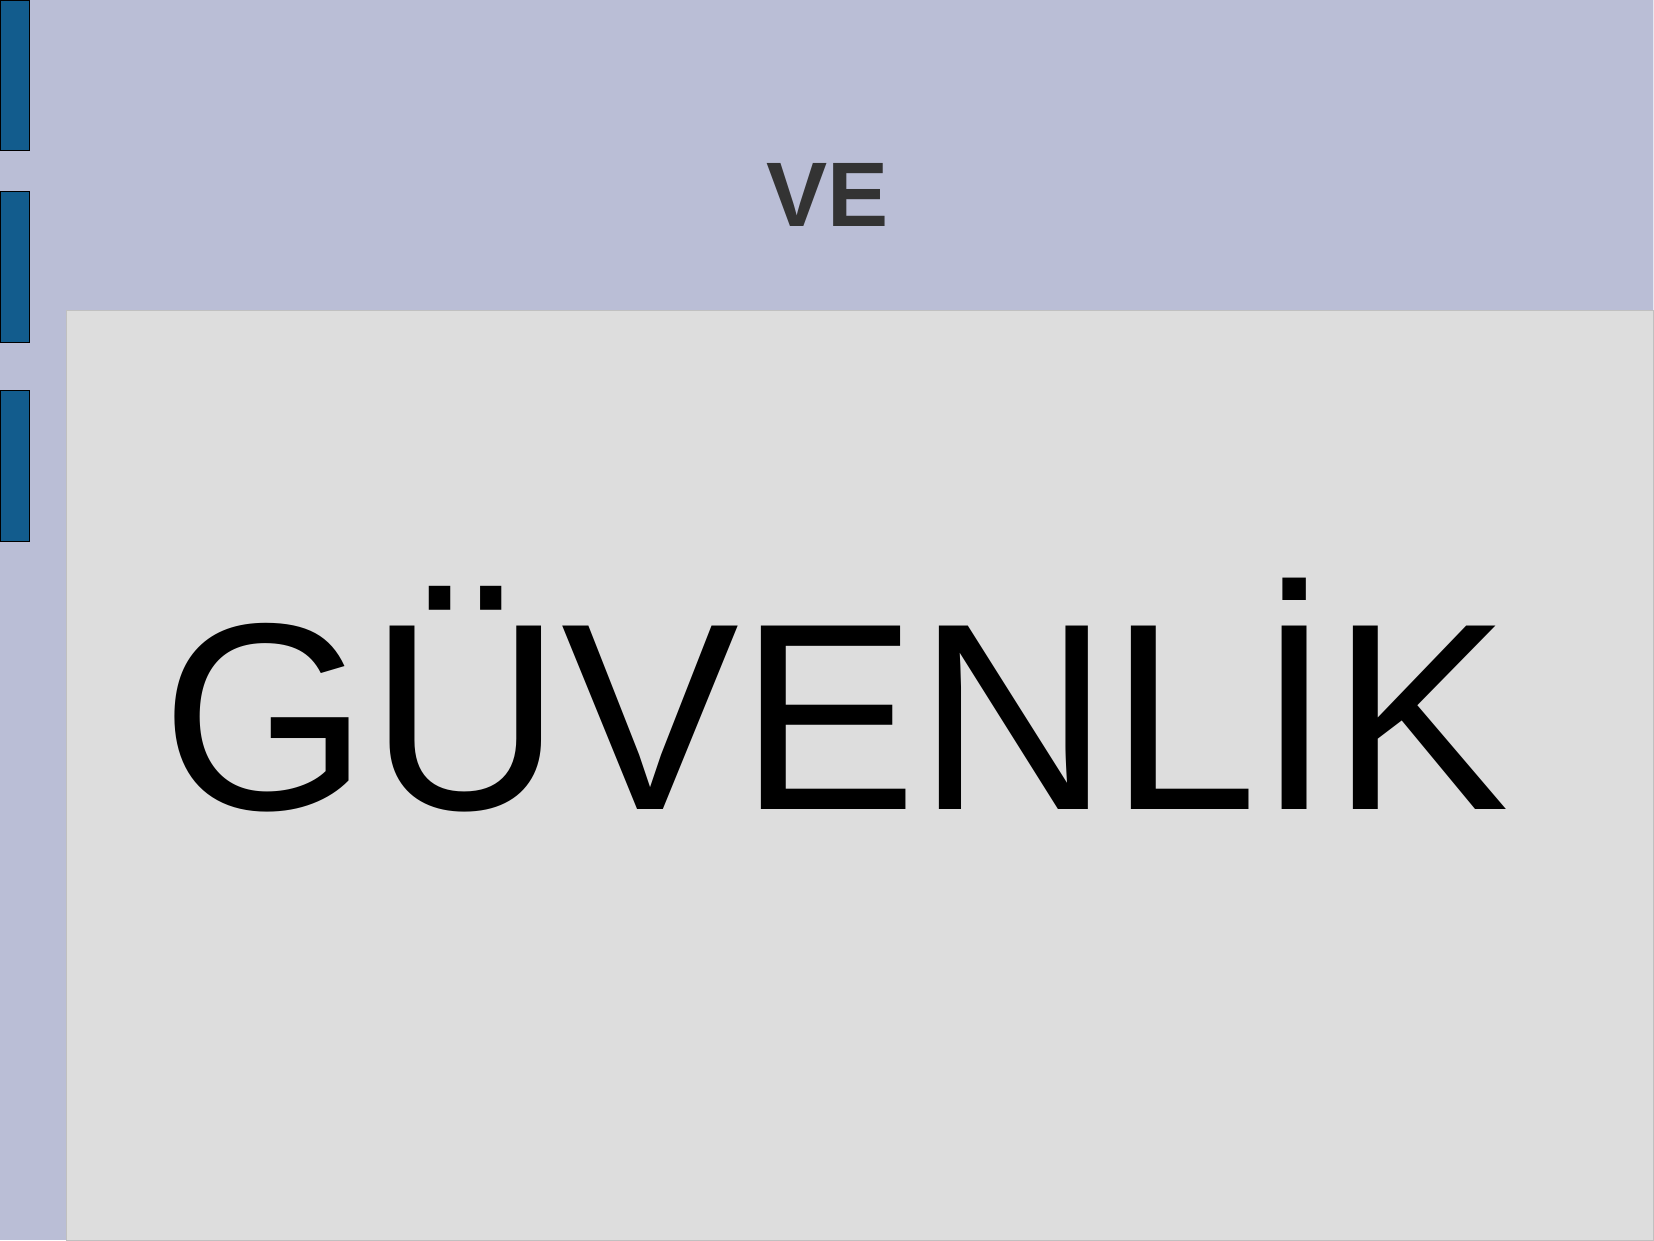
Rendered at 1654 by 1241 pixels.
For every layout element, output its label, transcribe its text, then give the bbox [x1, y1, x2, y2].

title VE [121, 91, 1534, 299]
list GÜVENLİK [121, 344, 1534, 1127]
